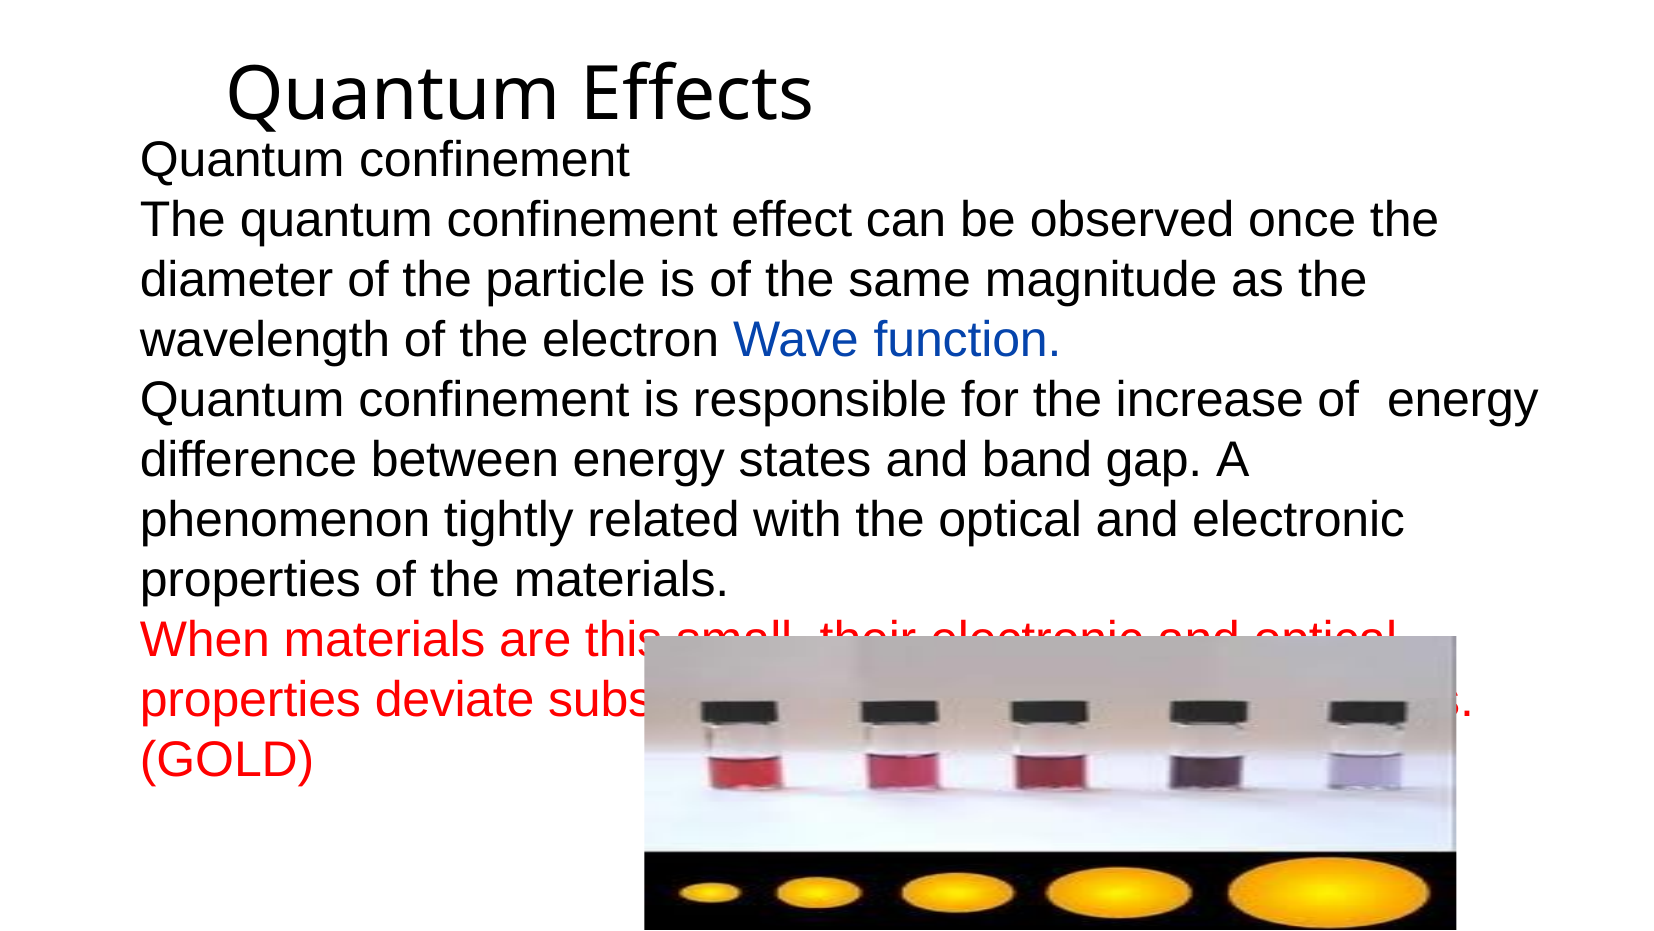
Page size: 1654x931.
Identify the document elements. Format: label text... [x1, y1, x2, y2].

title Quantum Effects [137, 10, 900, 124]
text_box Quantum confinement The quantum confinement effect can be observed once the diameter of the particle is of the same magnitude as the wavelength of the electron Wave function. Quantum confinement is responsible for the increase of energy difference between energy states and band gap. A phenomenon tightly related with the optical and electronic properties of the materials. When materials are this small, their electronic and optical properties deviate substantially from those of bulk materials.(GOLD) [137, 124, 1582, 787]
text_box [644, 636, 1457, 931]
